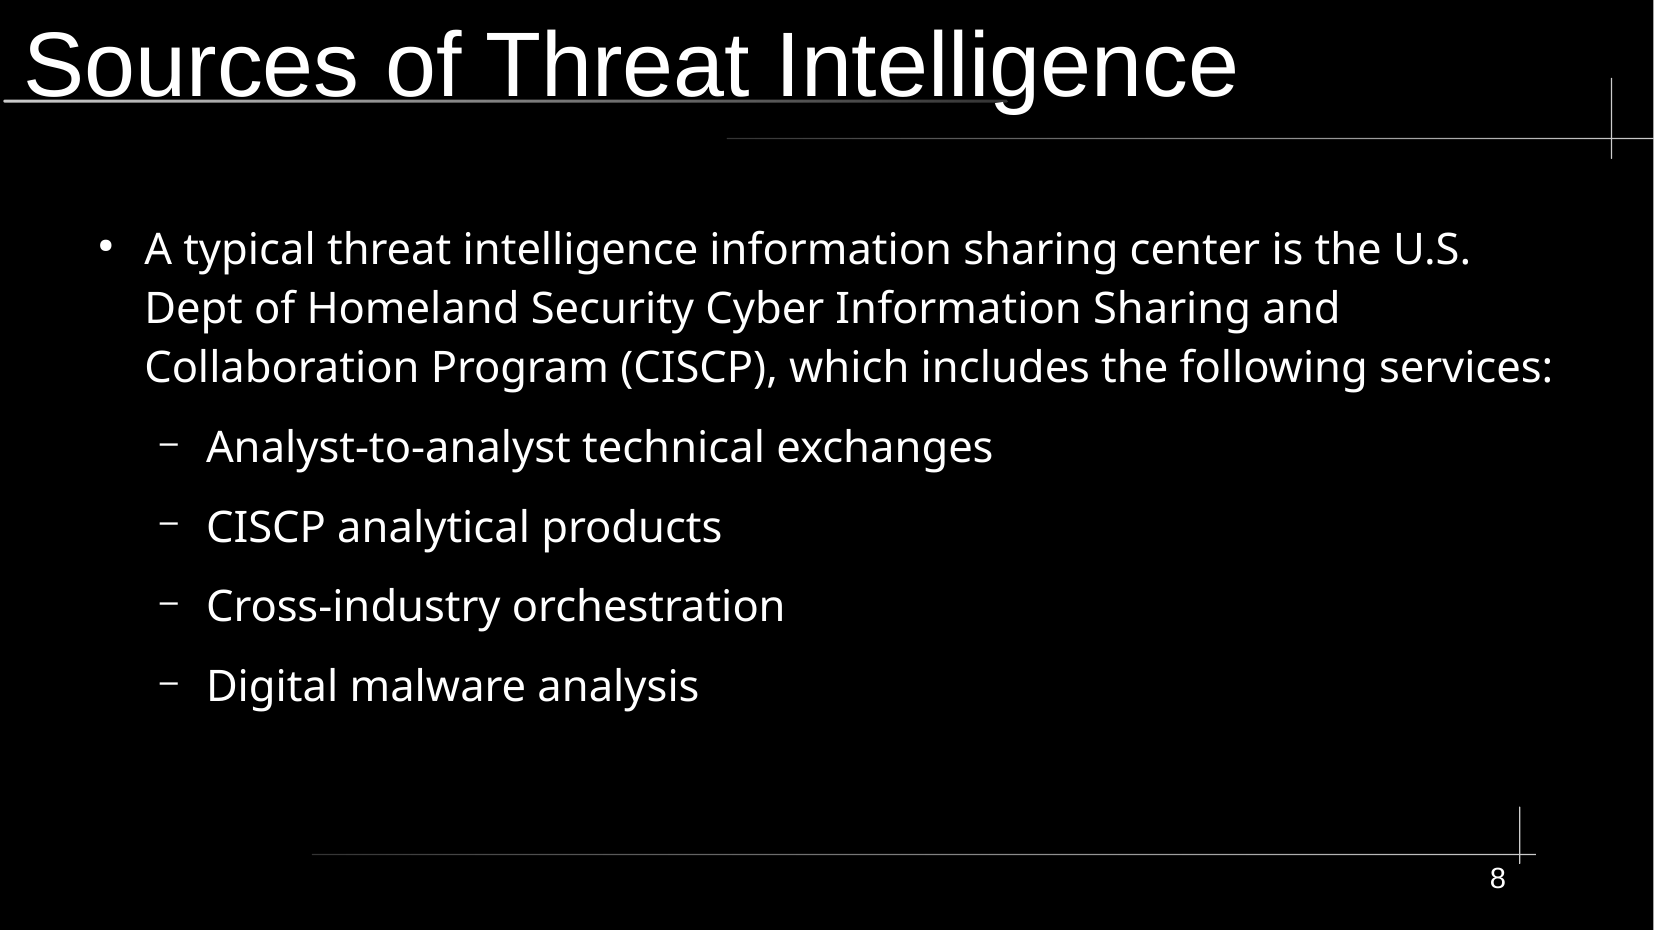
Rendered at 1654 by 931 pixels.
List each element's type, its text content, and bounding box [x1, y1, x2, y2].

title Sources of Threat Intelligence [23, 11, 1589, 119]
list A typical threat intelligence information sharing center is the U.S. Dept of Homeland Security Cyber Information Sharing and Collaboration Program (CISCP), which includes the following services: Analyst-to-analyst technical exchanges CISCP analytical products Cross-industry orchestration Digital malware analysis [82, 217, 1571, 758]
